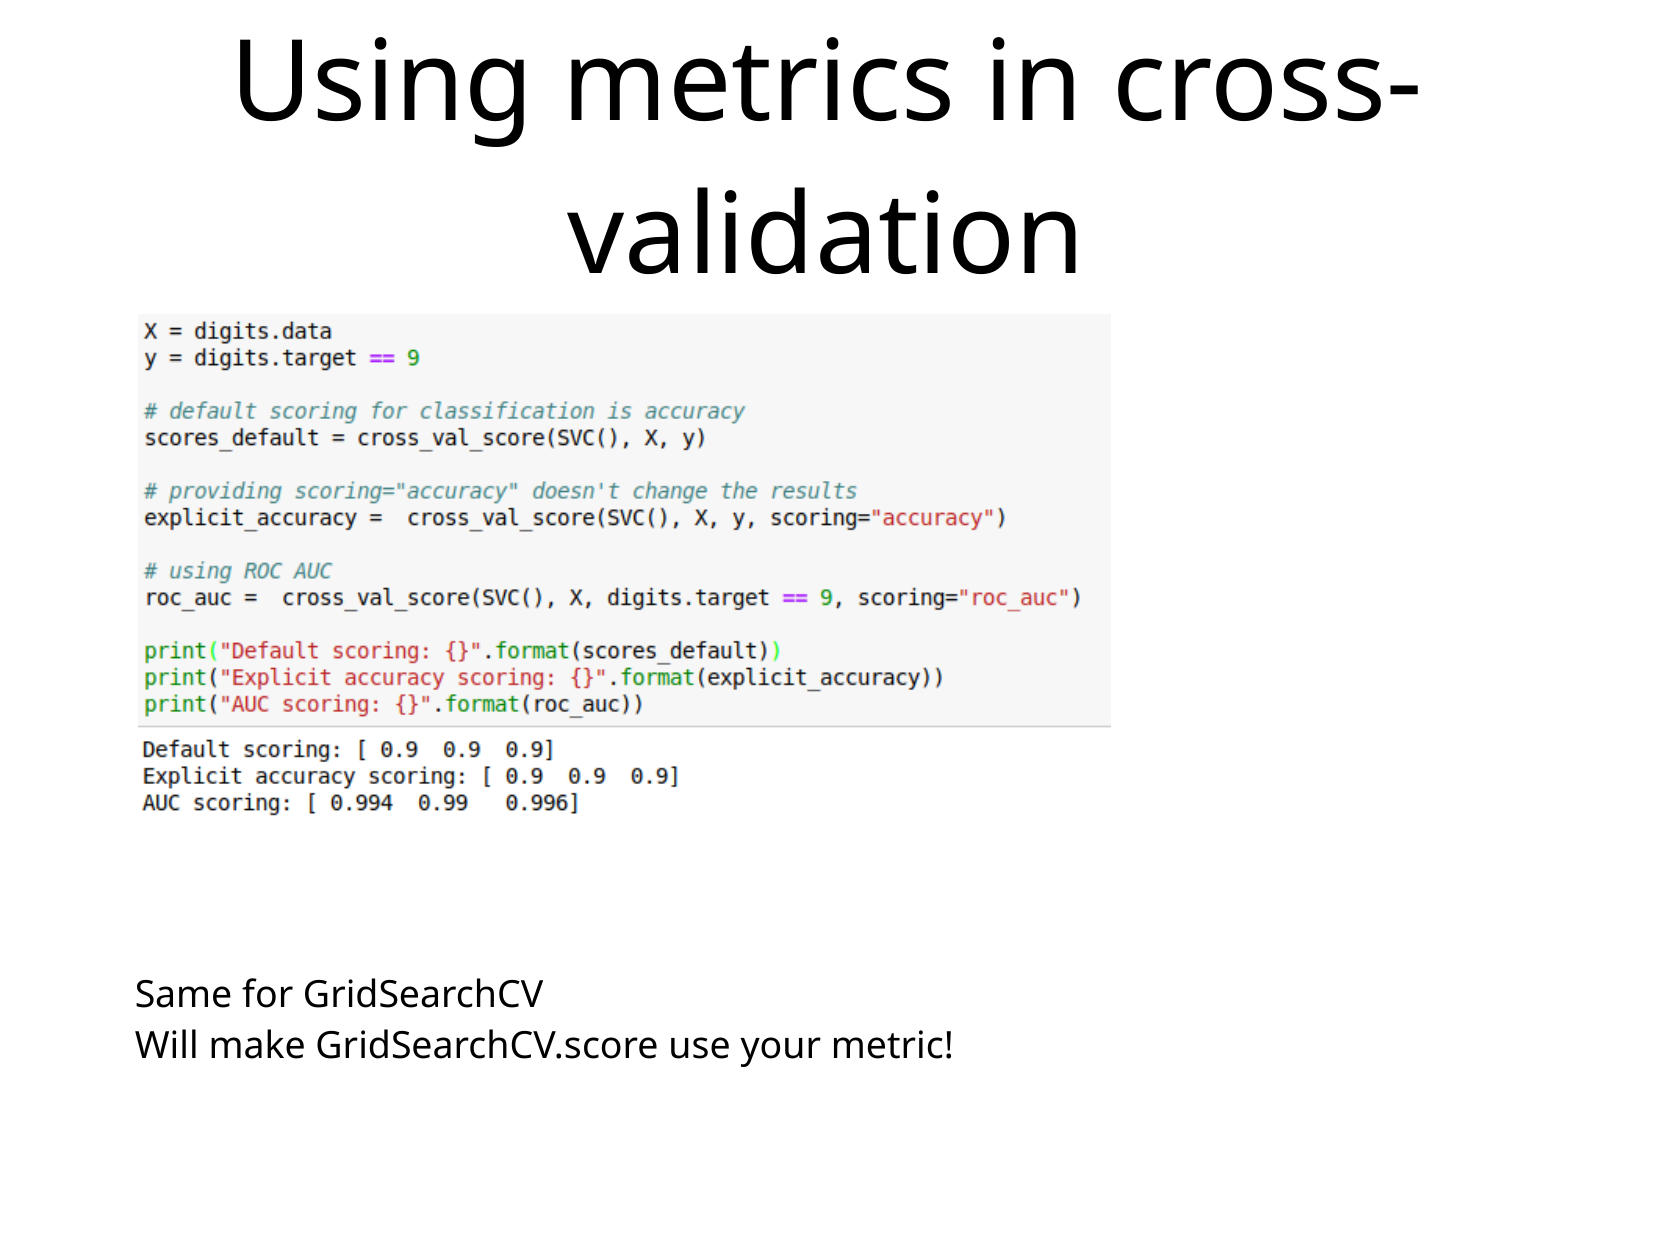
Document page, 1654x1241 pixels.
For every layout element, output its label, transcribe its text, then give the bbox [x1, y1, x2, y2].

picture [138, 314, 1111, 820]
title Using metrics in cross-validation [82, 49, 1571, 257]
text_box Same for GridSearchCV Will make GridSearchCV.score use your metric! [120, 960, 1201, 1051]
